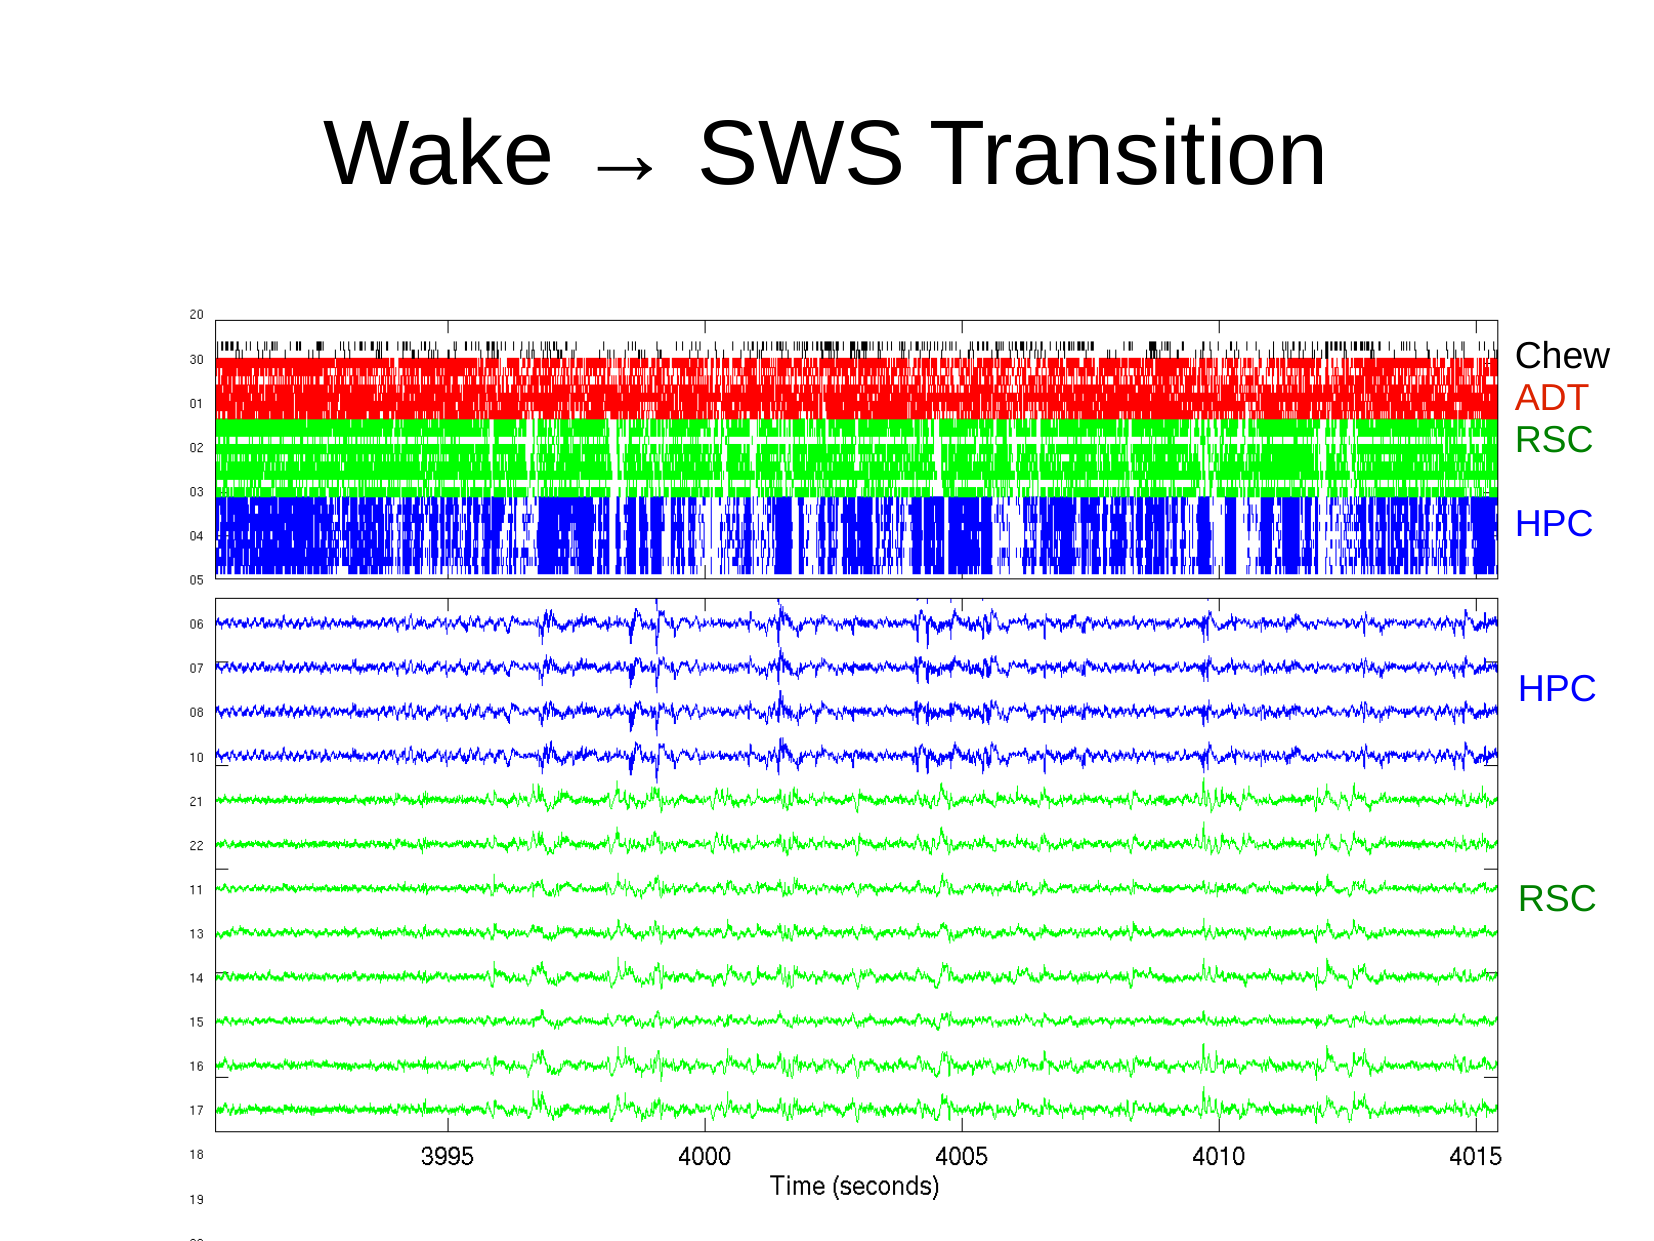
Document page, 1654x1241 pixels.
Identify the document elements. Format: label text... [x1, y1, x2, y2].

title Wake → SWS Transition [82, 49, 1571, 245]
text_box Chew ADT RSC HPC [1500, 327, 1626, 552]
text_box HPC RSC [1503, 660, 1612, 927]
picture [0, 245, 1654, 1241]
